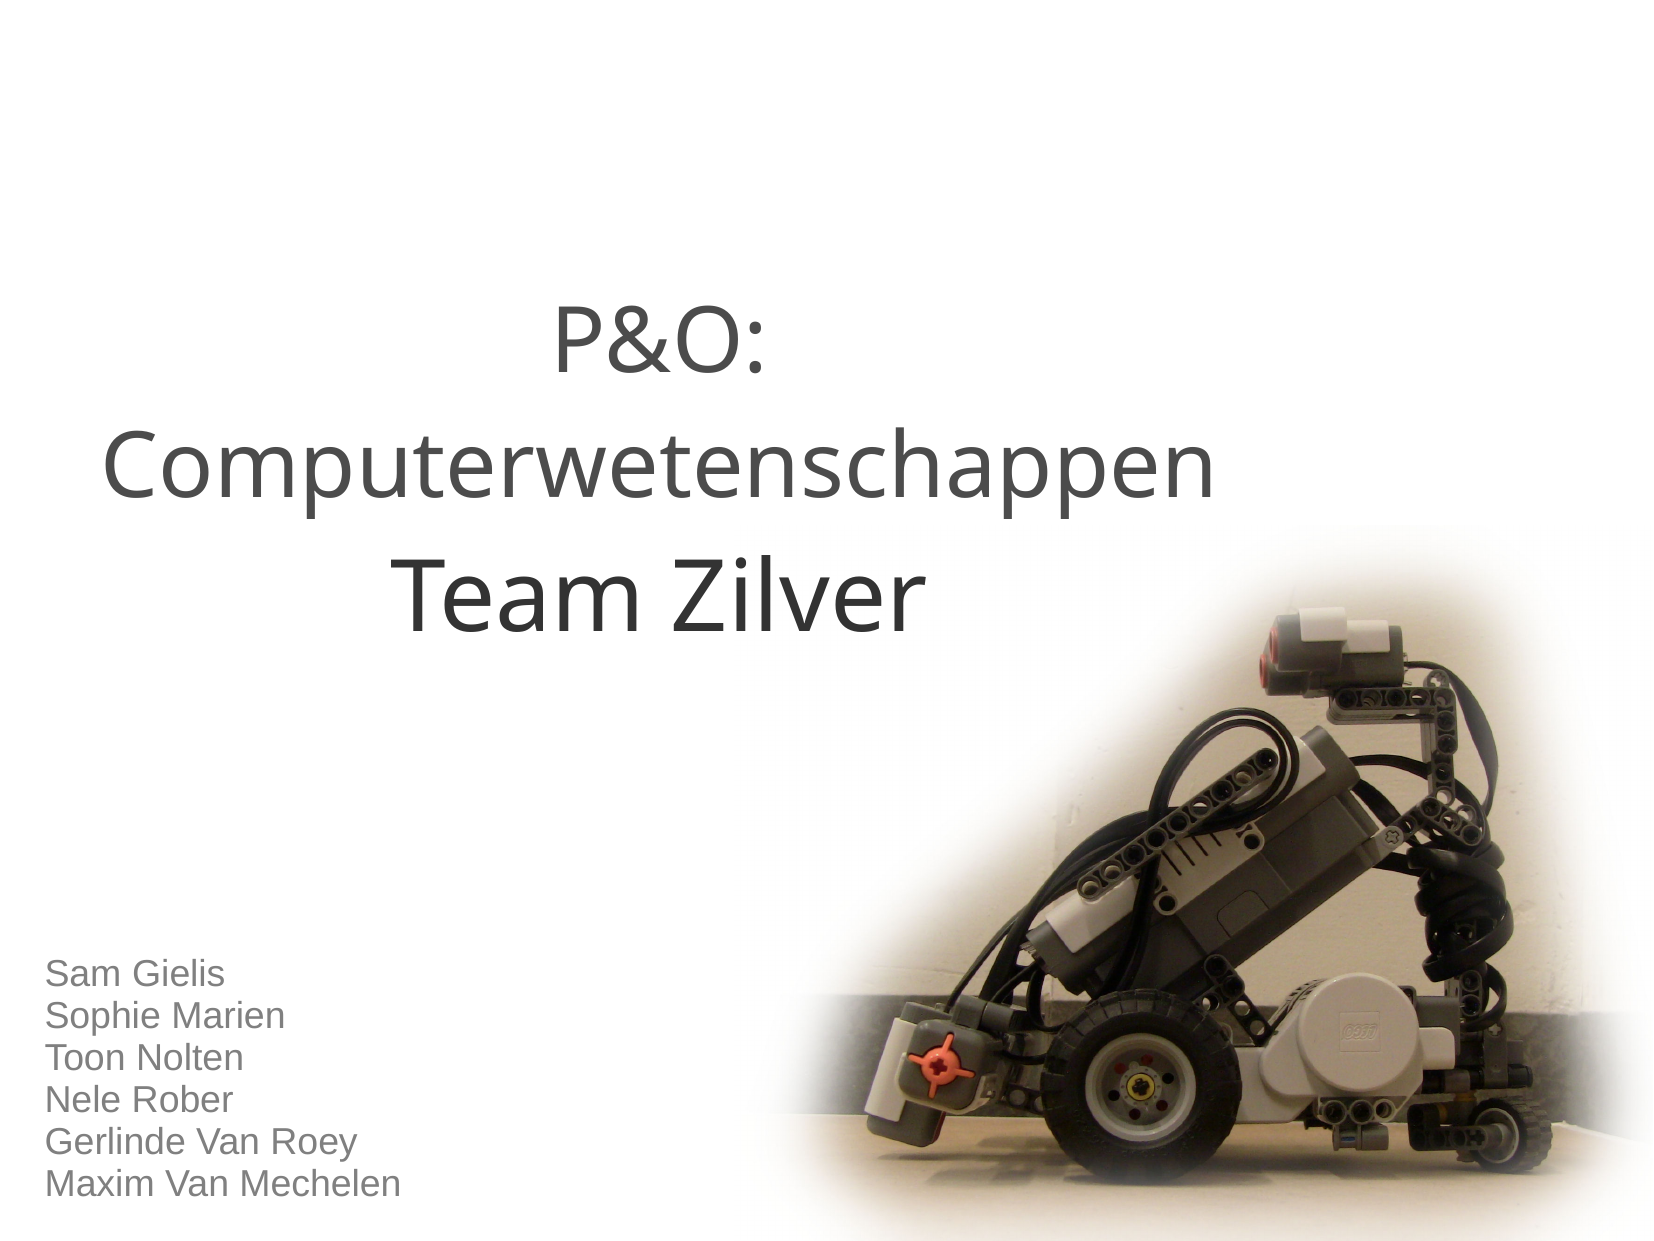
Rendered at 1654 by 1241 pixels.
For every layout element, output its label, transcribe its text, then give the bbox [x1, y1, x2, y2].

picture [734, 525, 1653, 1241]
subtitle P&O: Computerwetenschappen Team Zilver [44, 49, 1275, 886]
text_box Sam Gielis Sophie Marien Toon Nolten Nele Rober Gerlinde Van Roey Maxim Van Mechelen [29, 945, 417, 1212]
